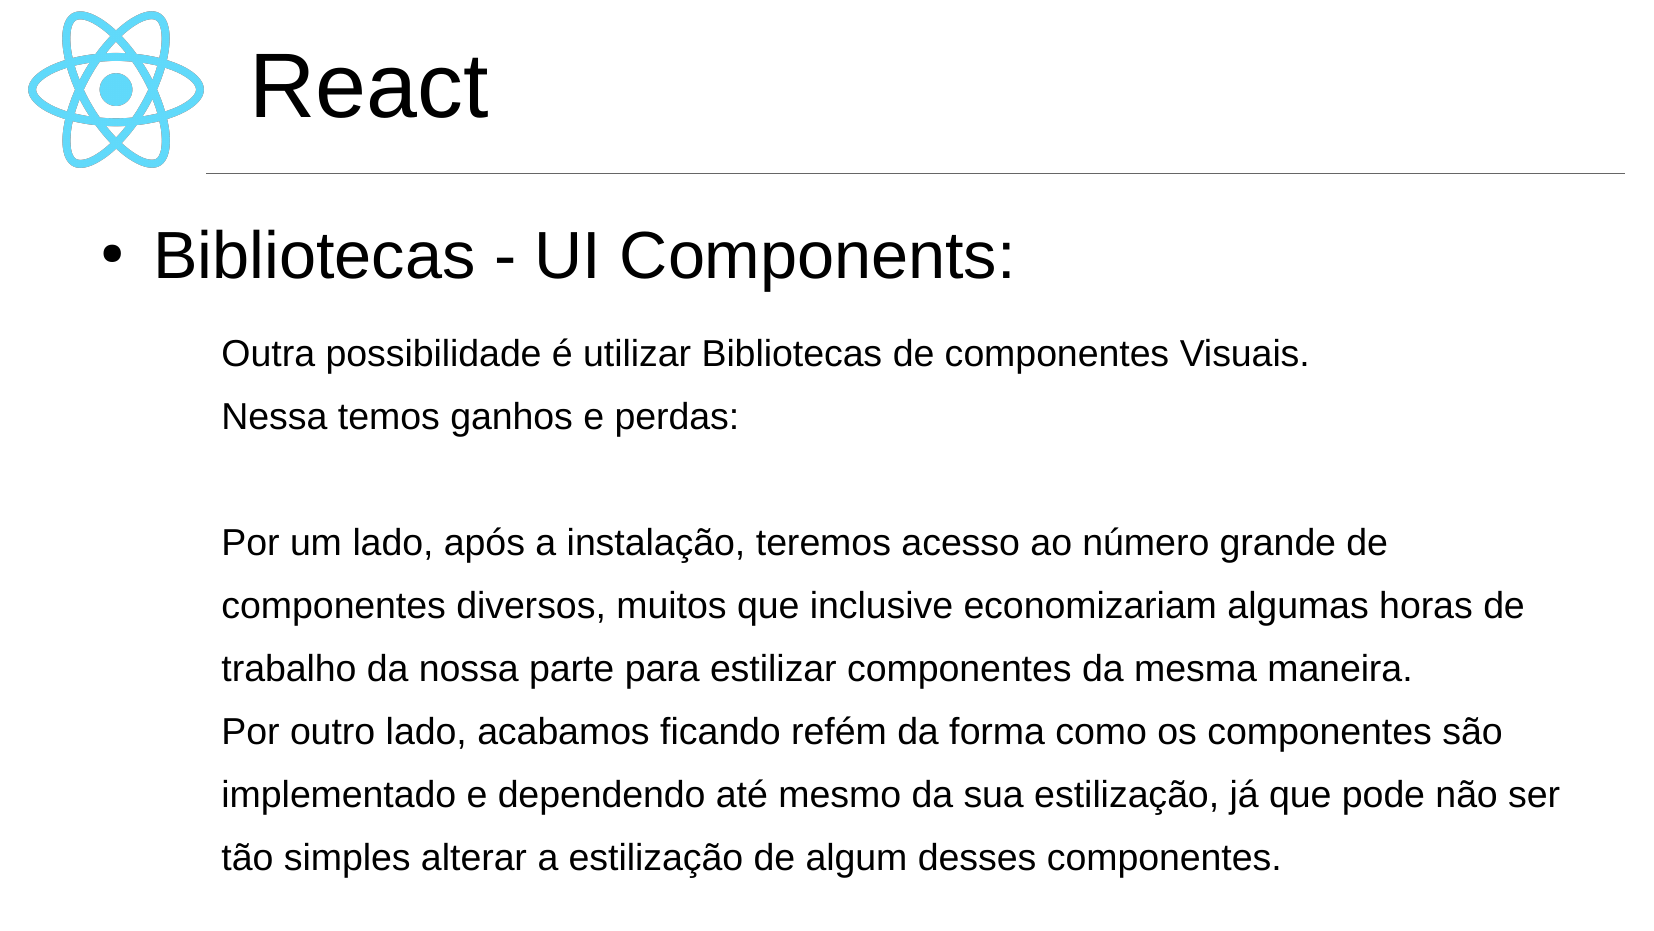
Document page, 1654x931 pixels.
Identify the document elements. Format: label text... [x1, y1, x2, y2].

picture [0, 0, 292, 207]
list Bibliotecas - UI Components: [82, 217, 1571, 298]
text_box Outra possibilidade é utilizar Bibliotecas de componentes Visuais. Nessa temos ganhos e perdas: Por um lado, após a instalação, teremos acesso ao número grande de componentes diversos, muitos que inclusive economizariam algumas horas de trabalho da nossa parte para estilizar componentes da mesma maneira. Por outro lado, acabamos ficando refém da forma como os componentes são implementado e dependendo até mesmo da sua estilização, já que pode não ser tão simples alterar a estilização de algum desses componentes. [206, 304, 1595, 886]
title React [292, 7, 1654, 164]
